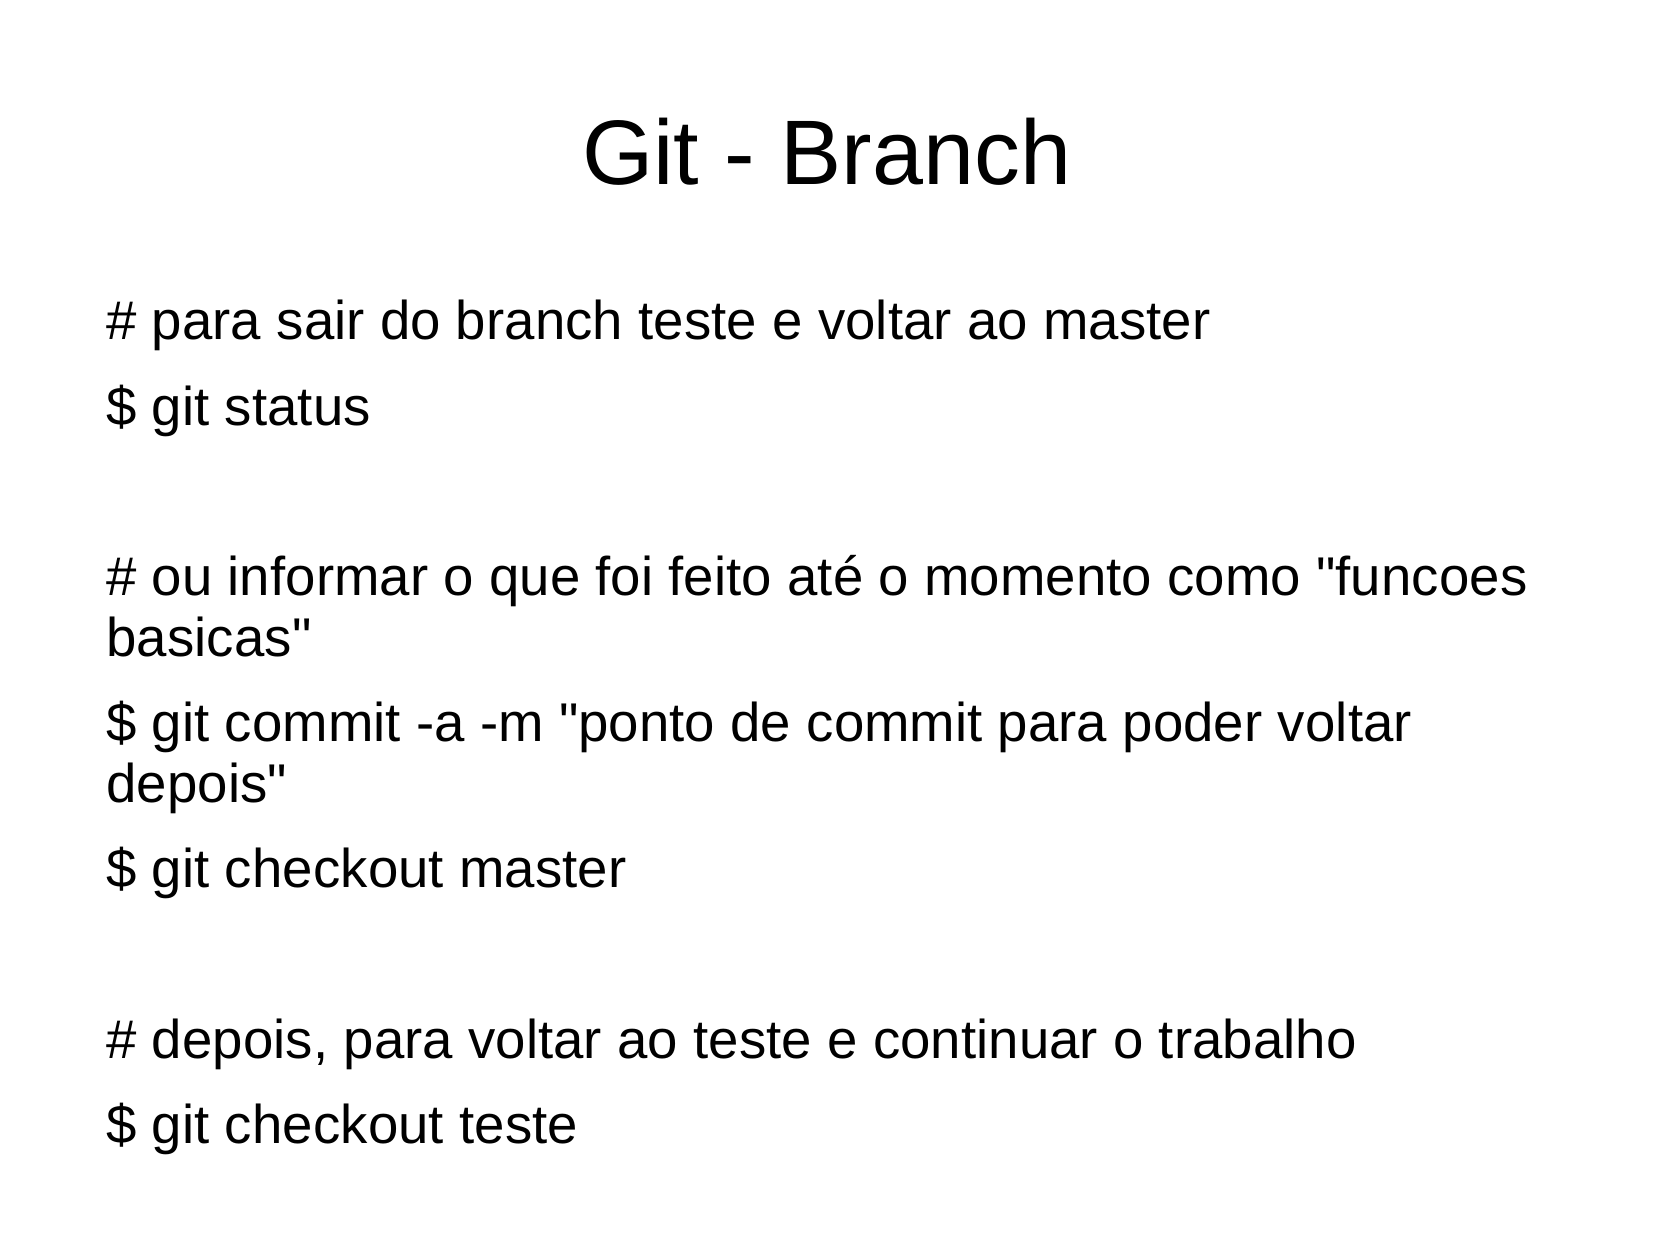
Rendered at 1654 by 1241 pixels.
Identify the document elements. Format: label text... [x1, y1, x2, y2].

list # para sair do branch teste e voltar ao master $ git status # ou informar o que foi feito até o momento como "funcoes basicas" $ git commit -a -m "ponto de commit para poder voltar depois" $ git checkout master # depois, para voltar ao teste e continuar o trabalho $ git checkout teste [106, 290, 1572, 1158]
title Git - Branch [82, 49, 1571, 257]
